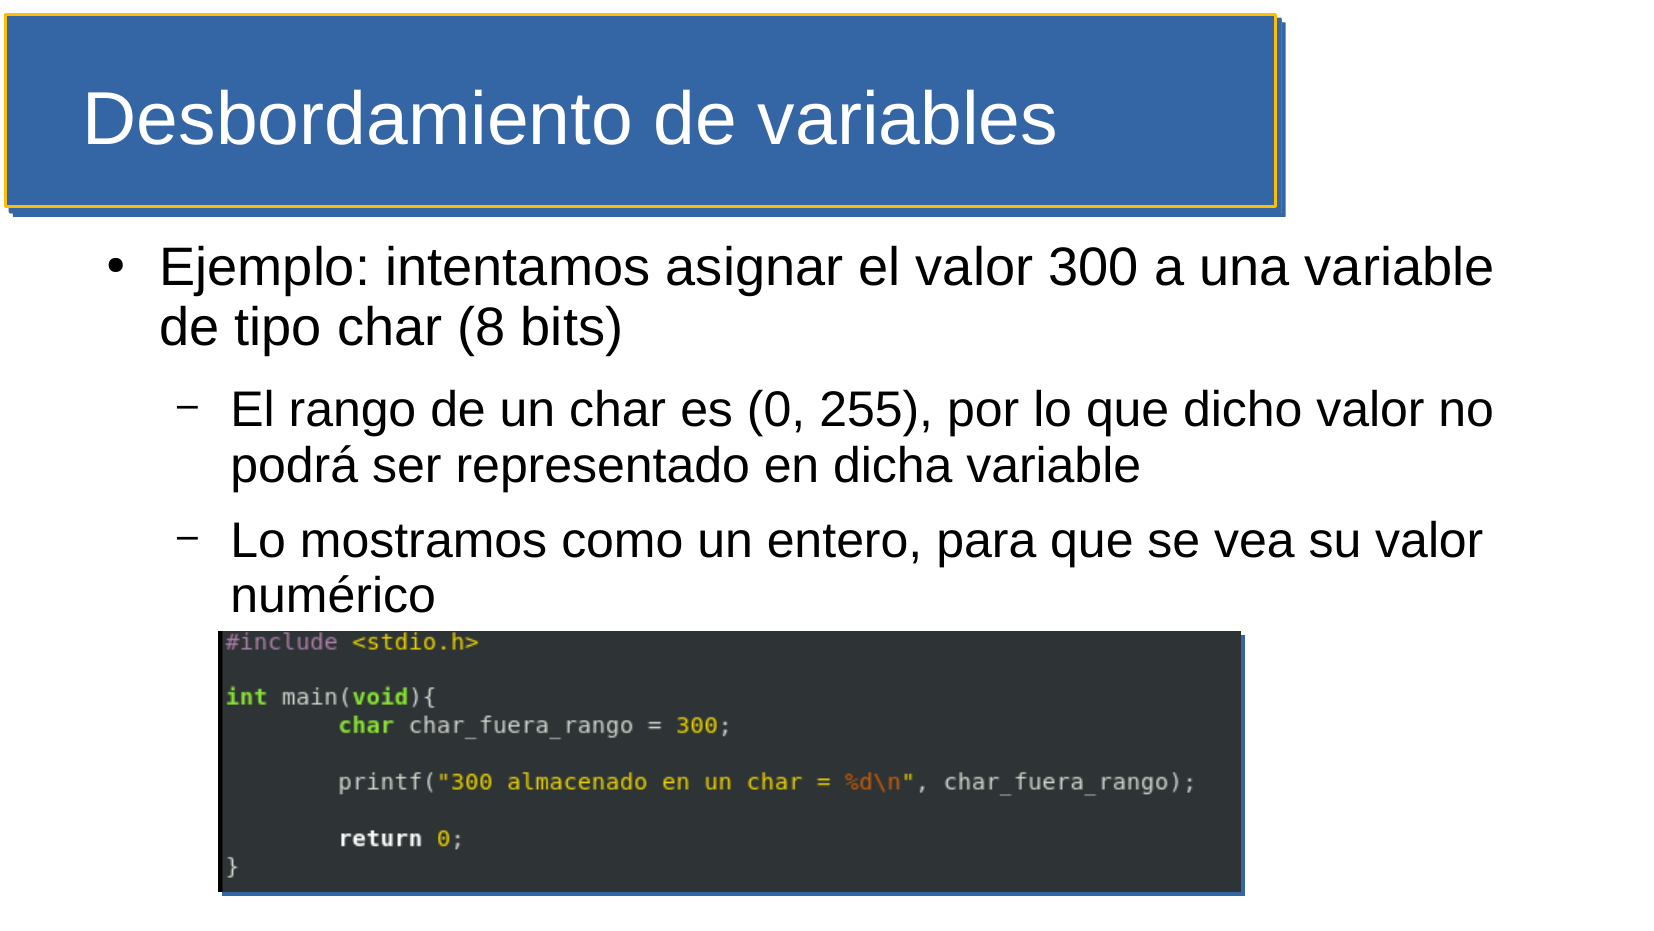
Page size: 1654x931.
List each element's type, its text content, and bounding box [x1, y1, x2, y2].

picture [218, 631, 1241, 892]
title Desbordamiento de variables [82, 44, 1235, 192]
list Ejemplo: intentamos asignar el valor 300 a una variable de tipo char (8 bits) El rango de un char es (0, 255), por lo que dicho valor no podrá ser representado en dicha variable Lo mostramos como un entero, para que se vea su valor numérico [88, 236, 1565, 798]
